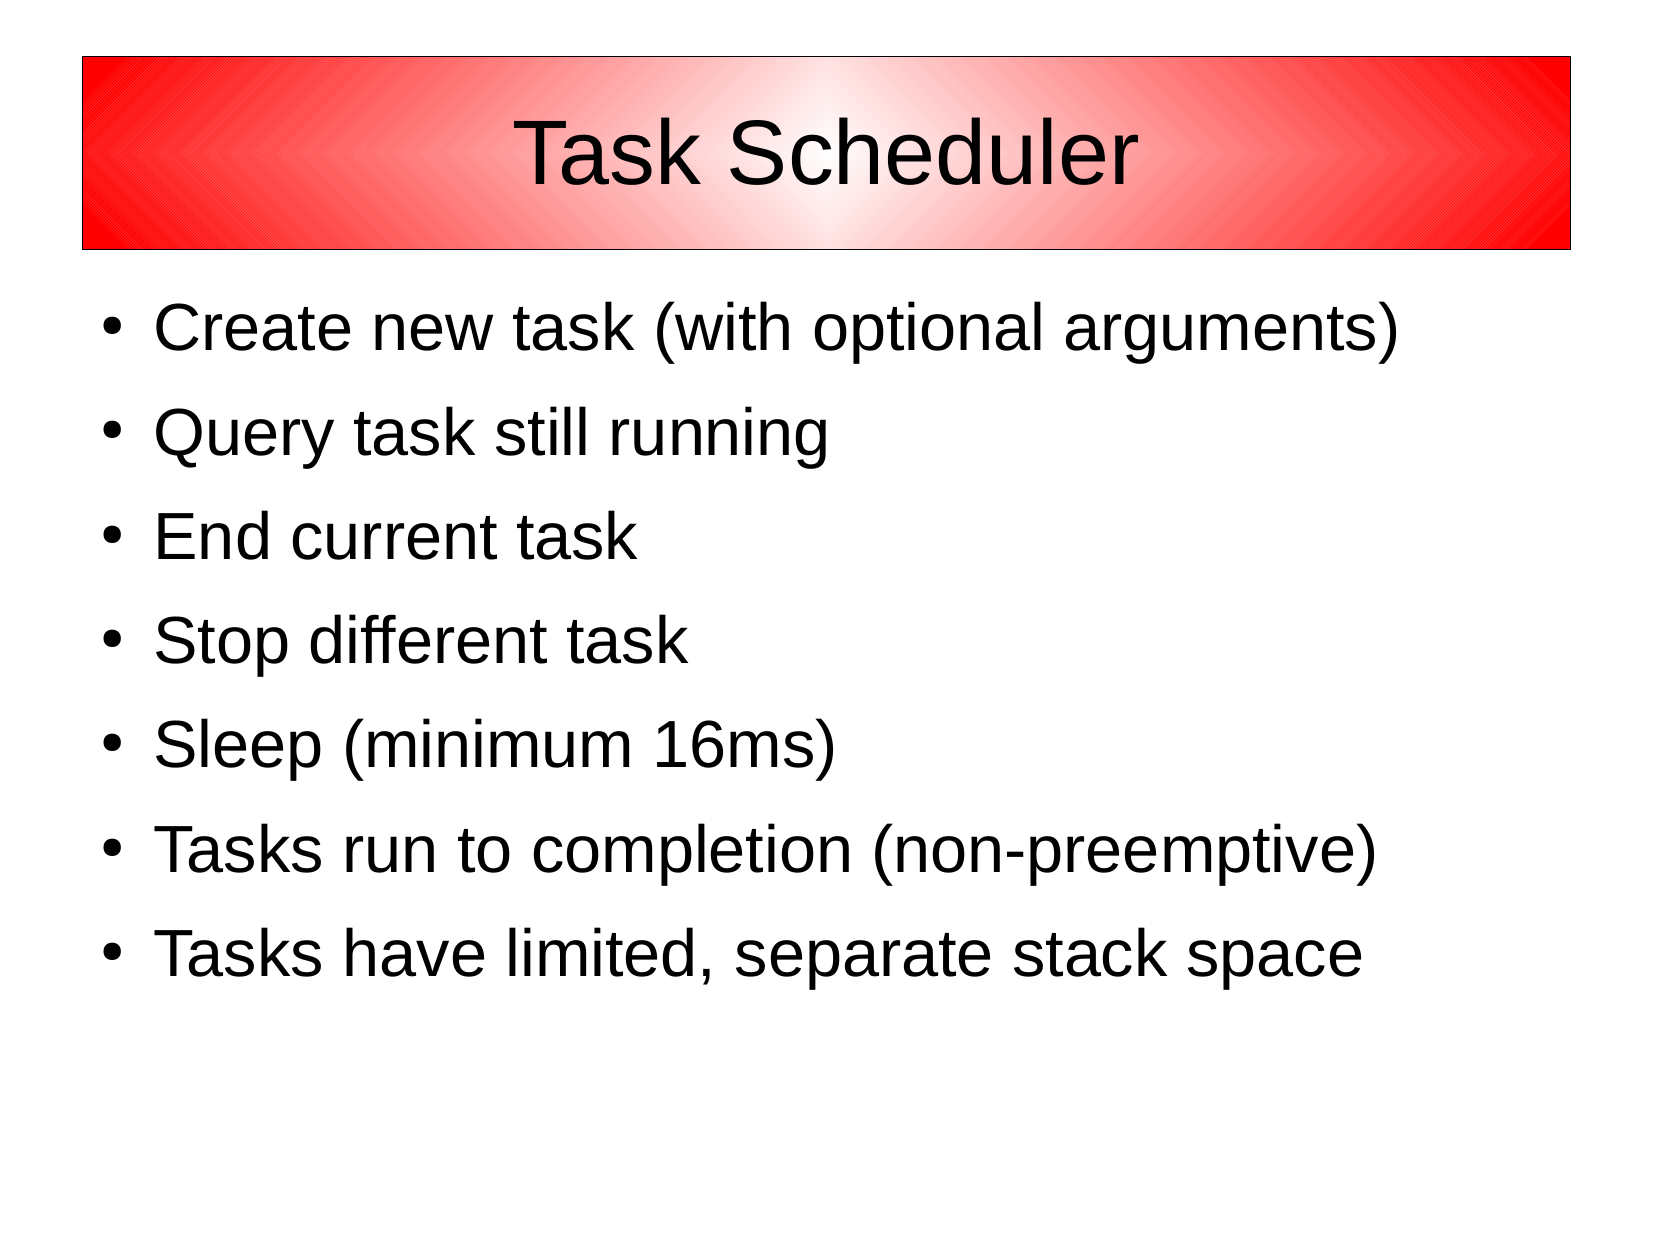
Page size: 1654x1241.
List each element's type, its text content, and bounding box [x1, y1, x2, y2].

title Task Scheduler [82, 56, 1571, 250]
list Create new task (with optional arguments) Query task still running End current task Stop different task Sleep (minimum 16ms) Tasks run to completion (non-preemptive) Tasks have limited, separate stack space [82, 290, 1571, 1094]
